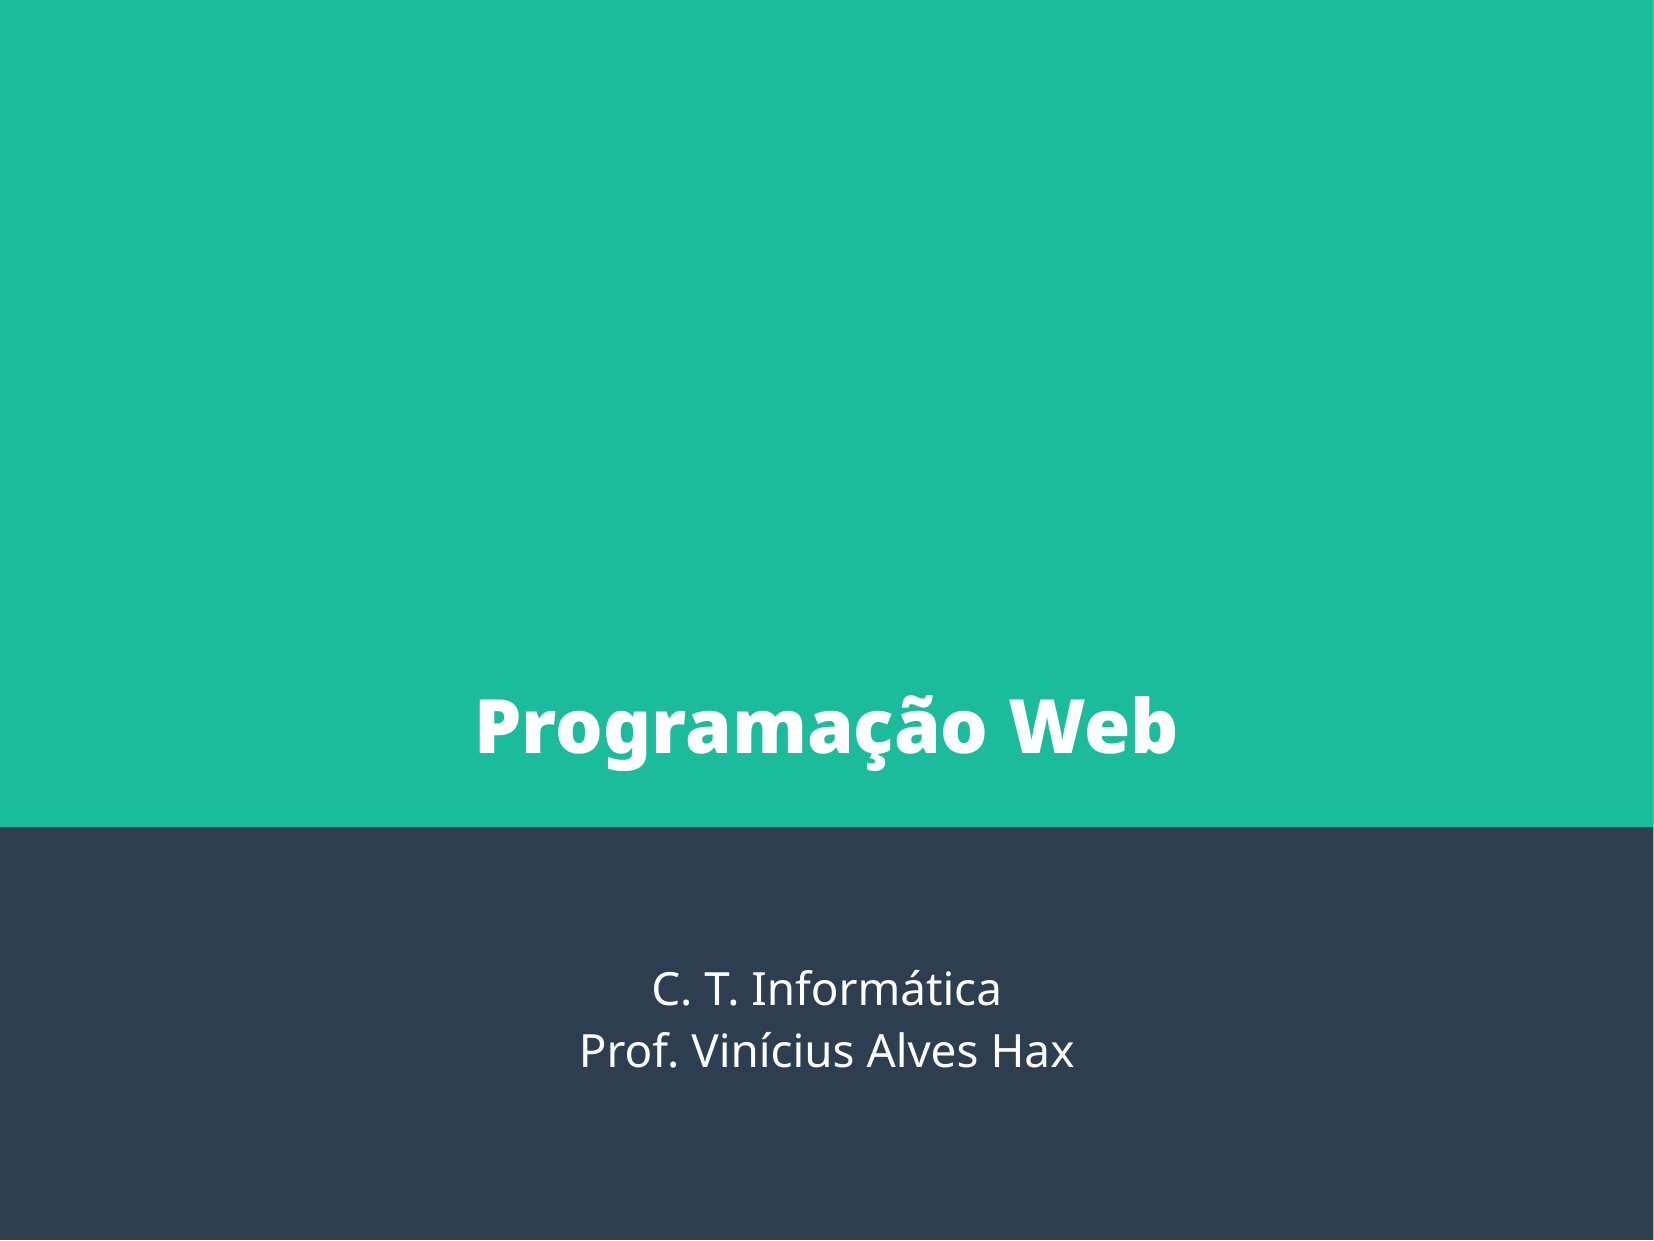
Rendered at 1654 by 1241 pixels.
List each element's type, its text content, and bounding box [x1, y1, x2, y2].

title Programação Web [59, 620, 1595, 778]
subtitle C. T. Informática Prof. Vinícius Alves Hax [59, 856, 1595, 1182]
